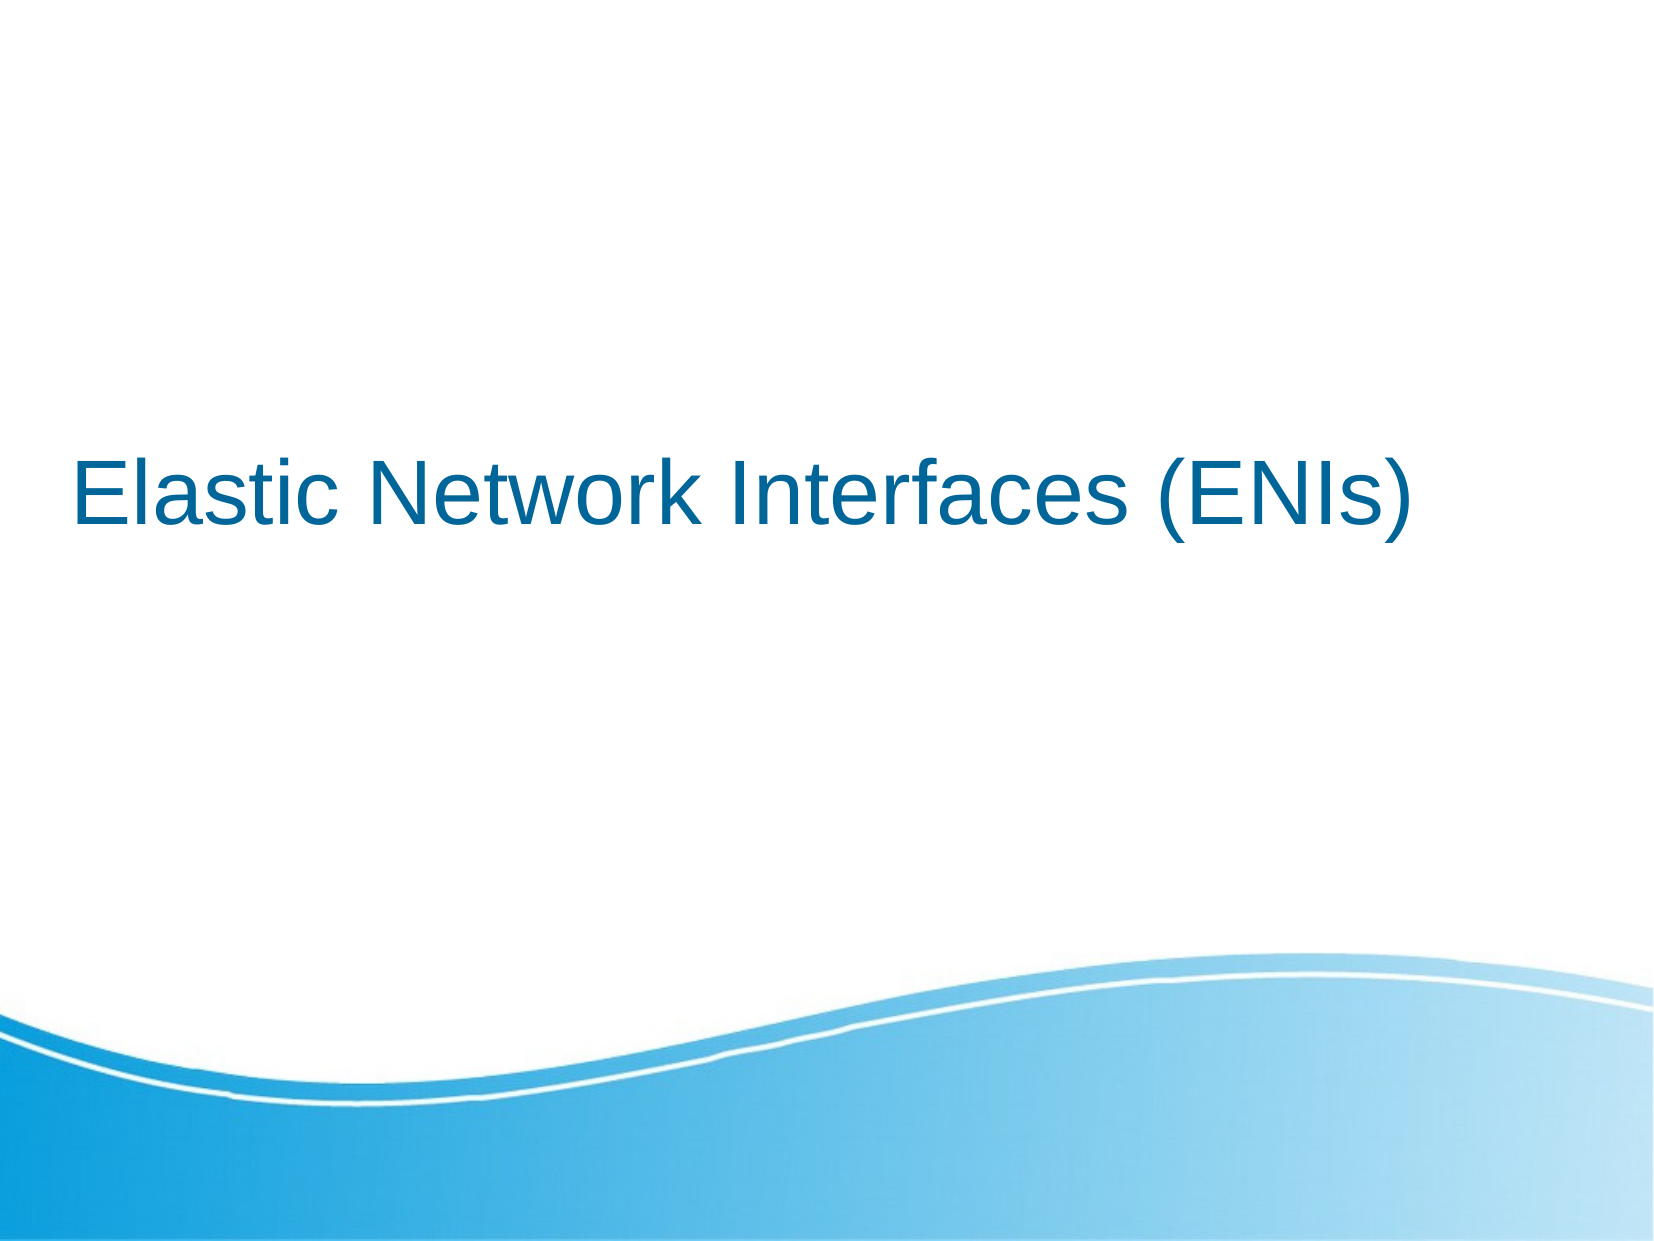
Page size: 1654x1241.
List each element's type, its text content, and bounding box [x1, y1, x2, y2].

title Elastic Network Interfaces (ENIs) [0, 384, 1489, 592]
